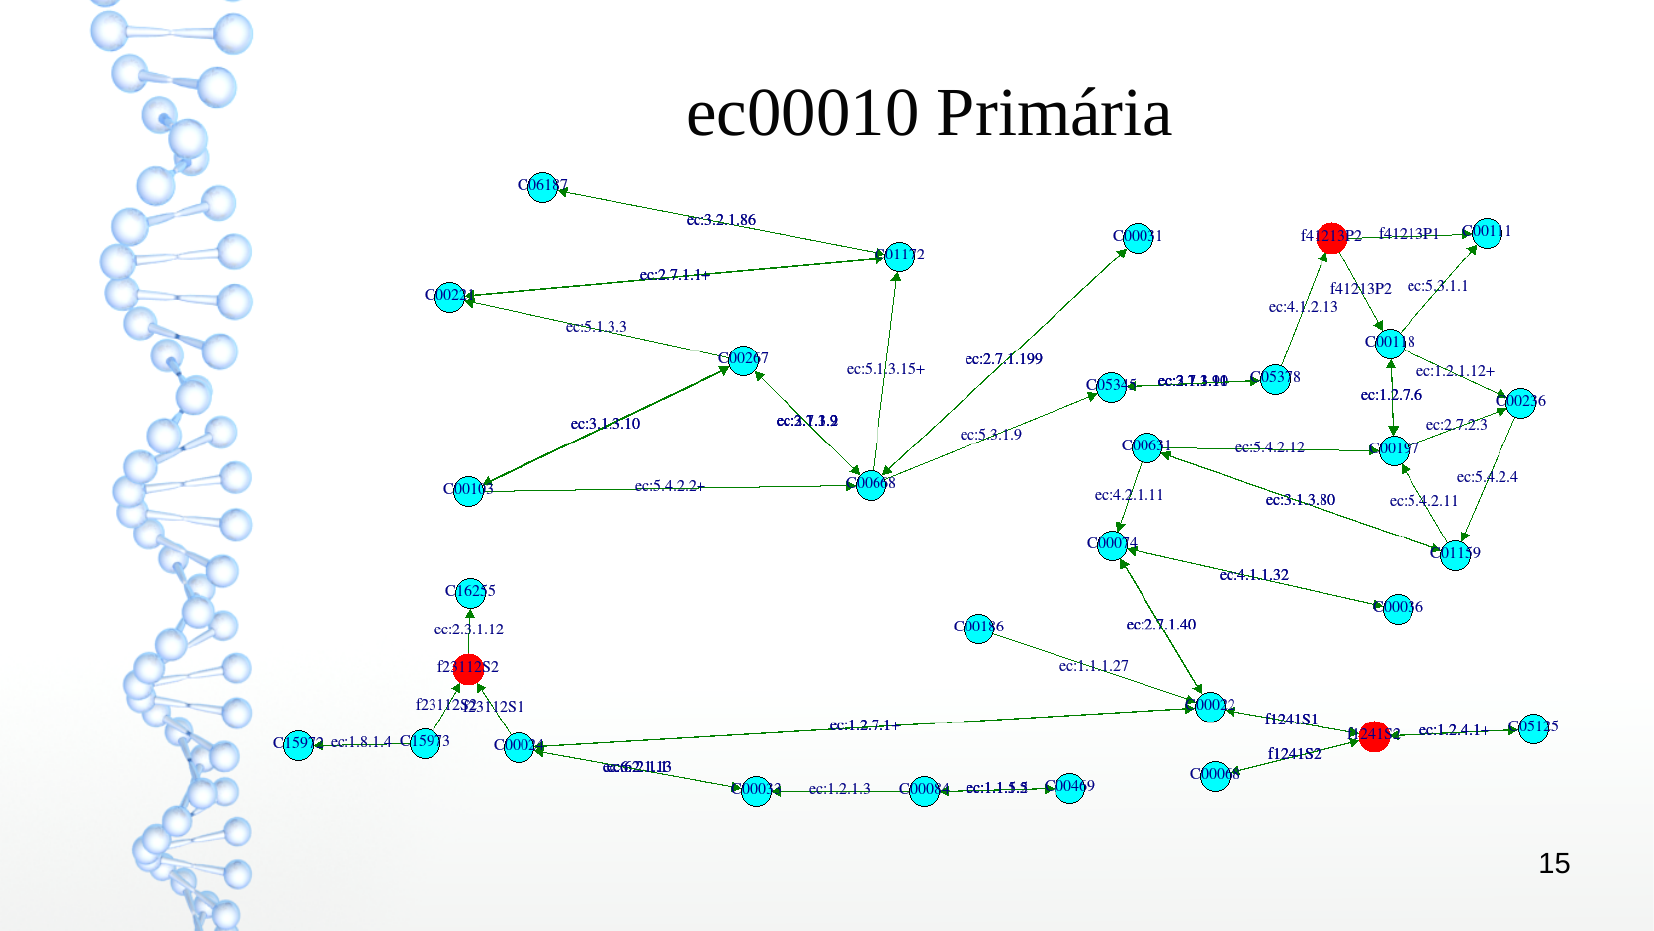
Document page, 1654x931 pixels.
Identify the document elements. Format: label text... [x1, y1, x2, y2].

title ec00010 Primária [265, 35, 1595, 189]
picture [0, 0, 1654, 931]
